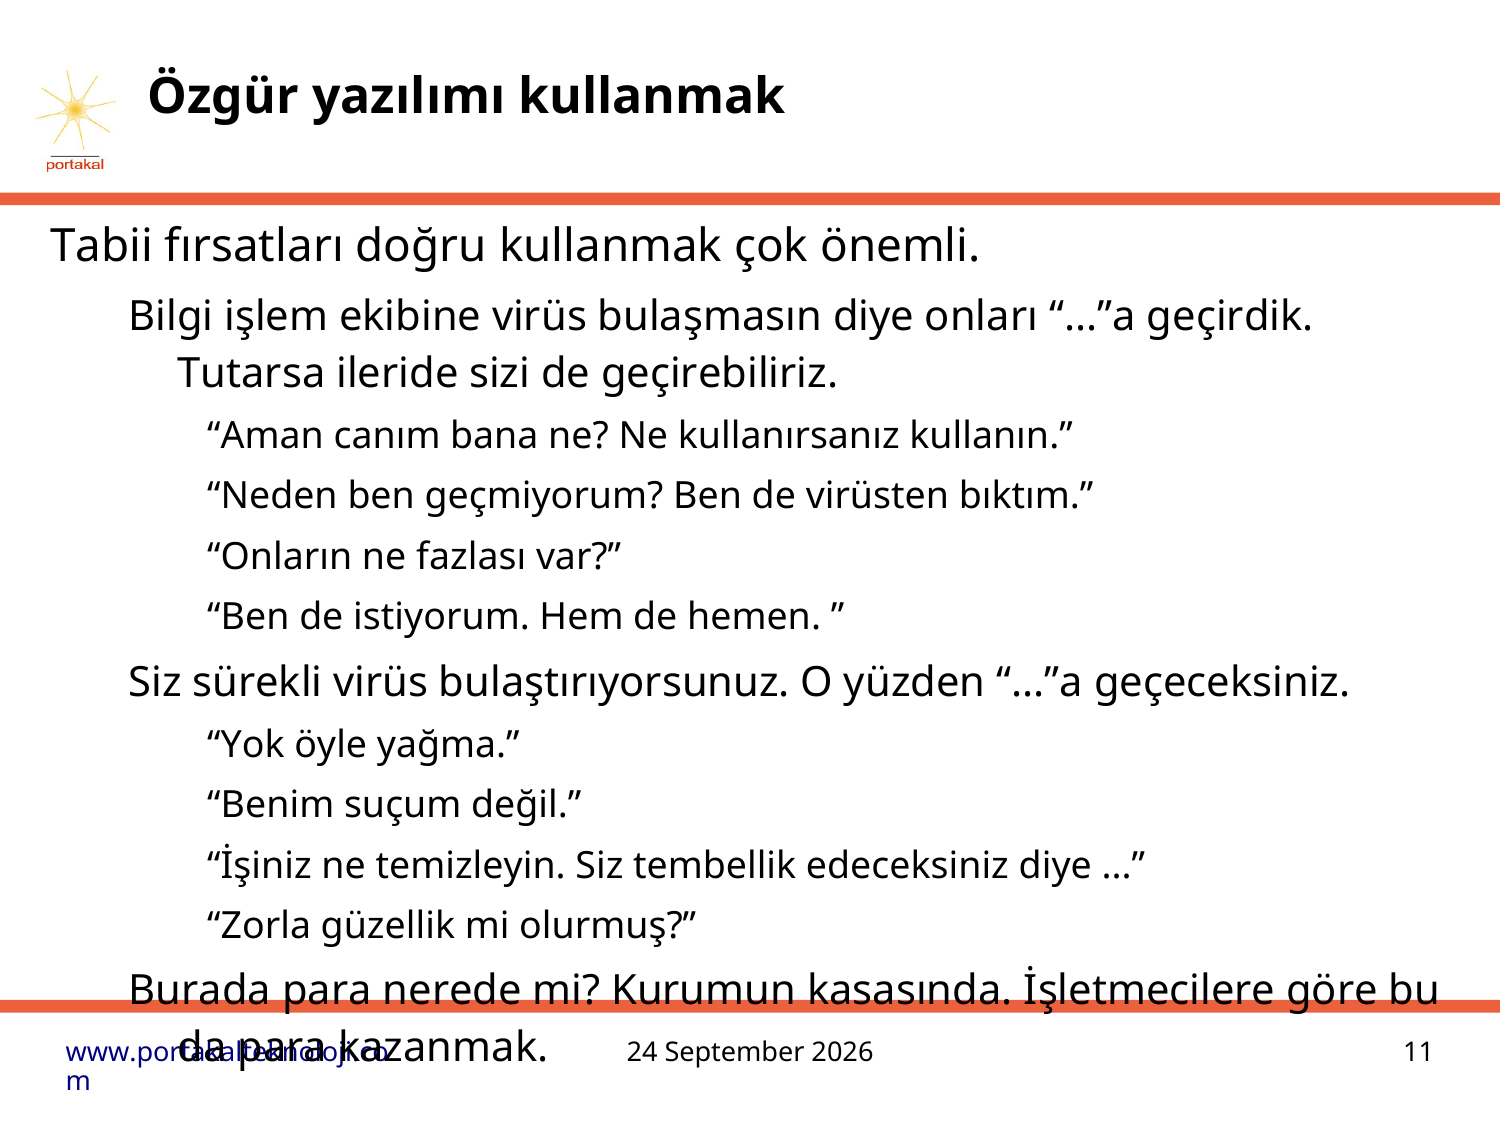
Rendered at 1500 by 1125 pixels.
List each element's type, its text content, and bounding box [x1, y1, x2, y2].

list Tabii fırsatları doğru kullanmak çok önemli. Bilgi işlem ekibine virüs bulaşmasın diye onları “...”a geçirdik. Tutarsa ileride sizi de geçirebiliriz. “Aman canım bana ne? Ne kullanırsanız kullanın.” “Neden ben geçmiyorum? Ben de virüsten bıktım.” “Onların ne fazlası var?” “Ben de istiyorum. Hem de hemen. ” Siz sürekli virüs bulaştırıyorsunuz. O yüzden “...”a geçeceksiniz. “Yok öyle yağma.” “Benim suçum değil.” “İşiniz ne temizleyin. Siz tembellik edeceksiniz diye ...” “Zorla güzellik mi olurmuş?” Burada para nerede mi? Kurumun kasasında. İşletmecilere göre bu da para kazanmak. [50, 212, 1450, 1011]
picture [29, 5, 120, 184]
title Özgür yazılımı kullanmak [147, 7, 1450, 181]
